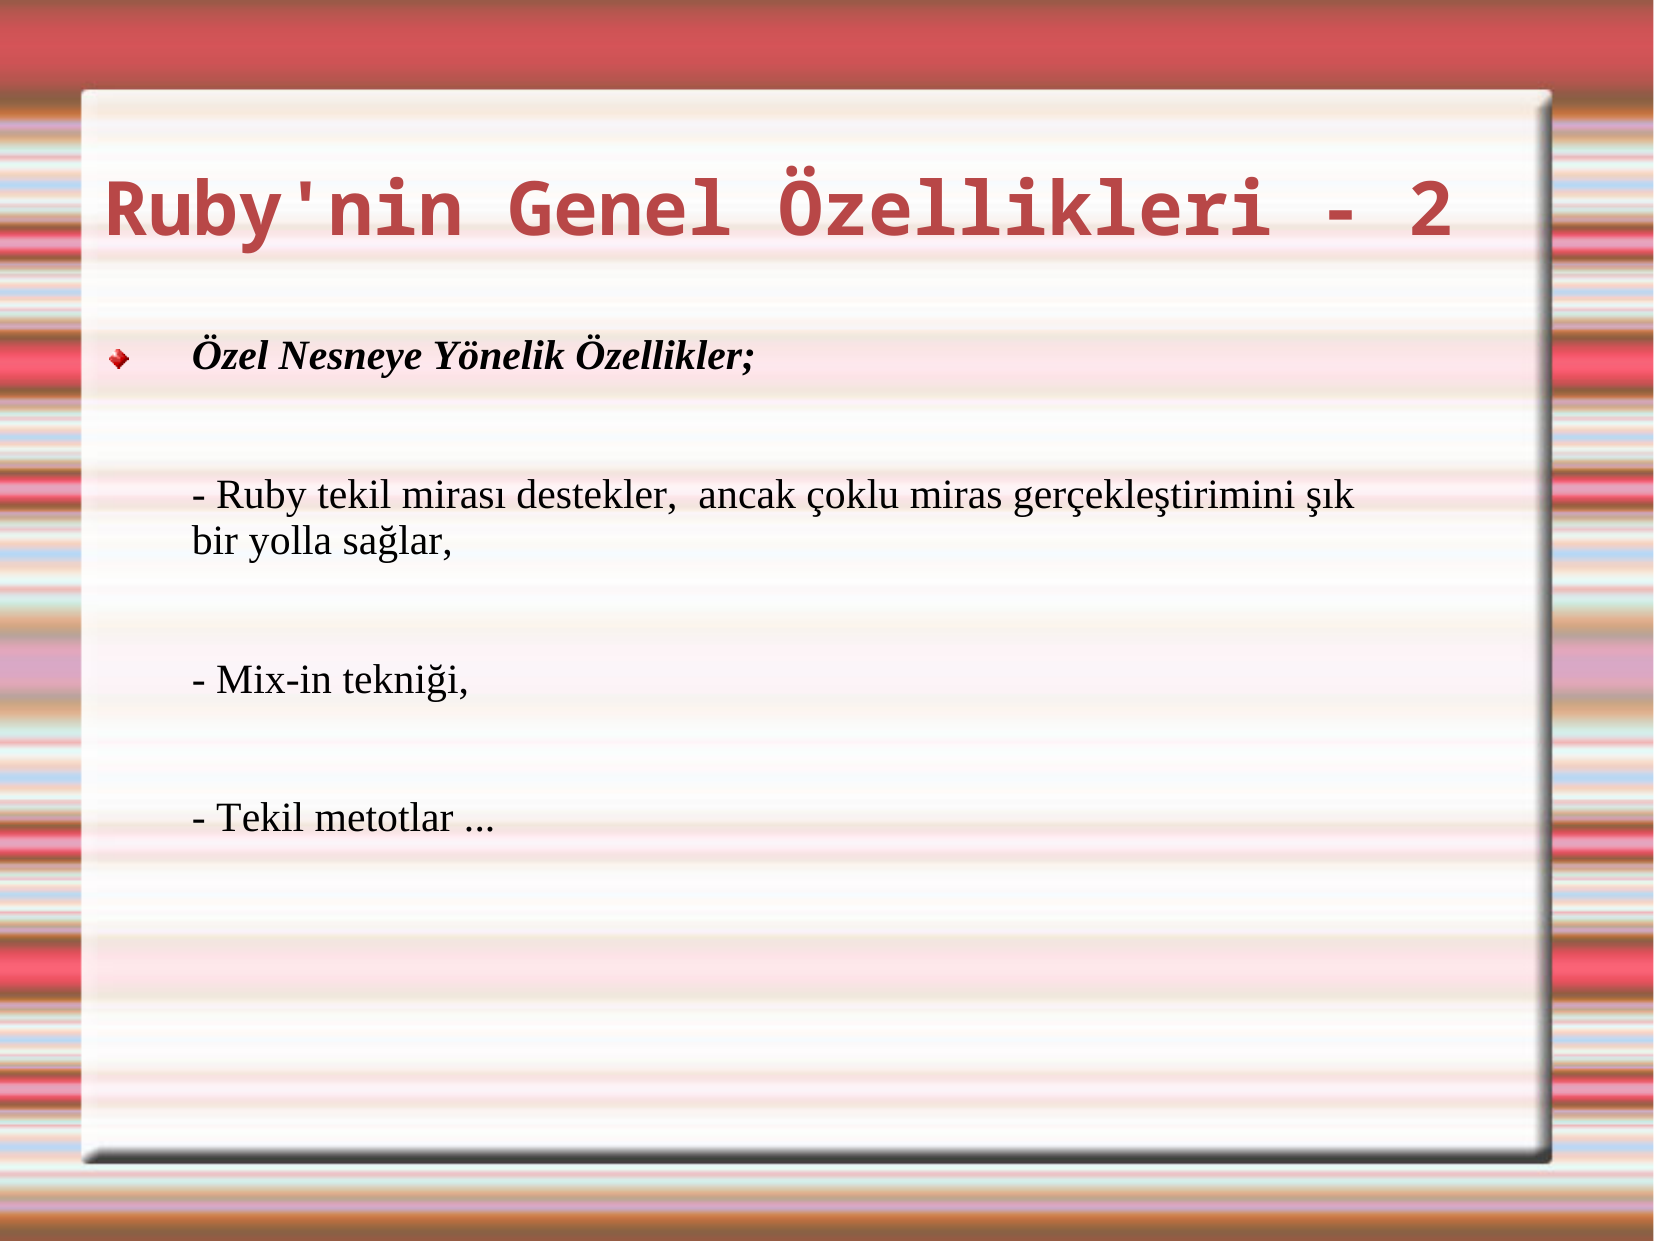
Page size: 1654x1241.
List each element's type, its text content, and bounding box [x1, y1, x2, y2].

text_box Ruby'nin Genel Özellikleri - 2 [88, 147, 1536, 249]
picture [0, 0, 1654, 1241]
text_box Özel Nesneye Yönelik Özellikler; - Ruby tekil mirası destekler, ancak çoklu miras gerçekleştirimini şık bir yolla sağlar, - Mix-in tekniği, - Tekil metotlar ... [177, 324, 1388, 987]
